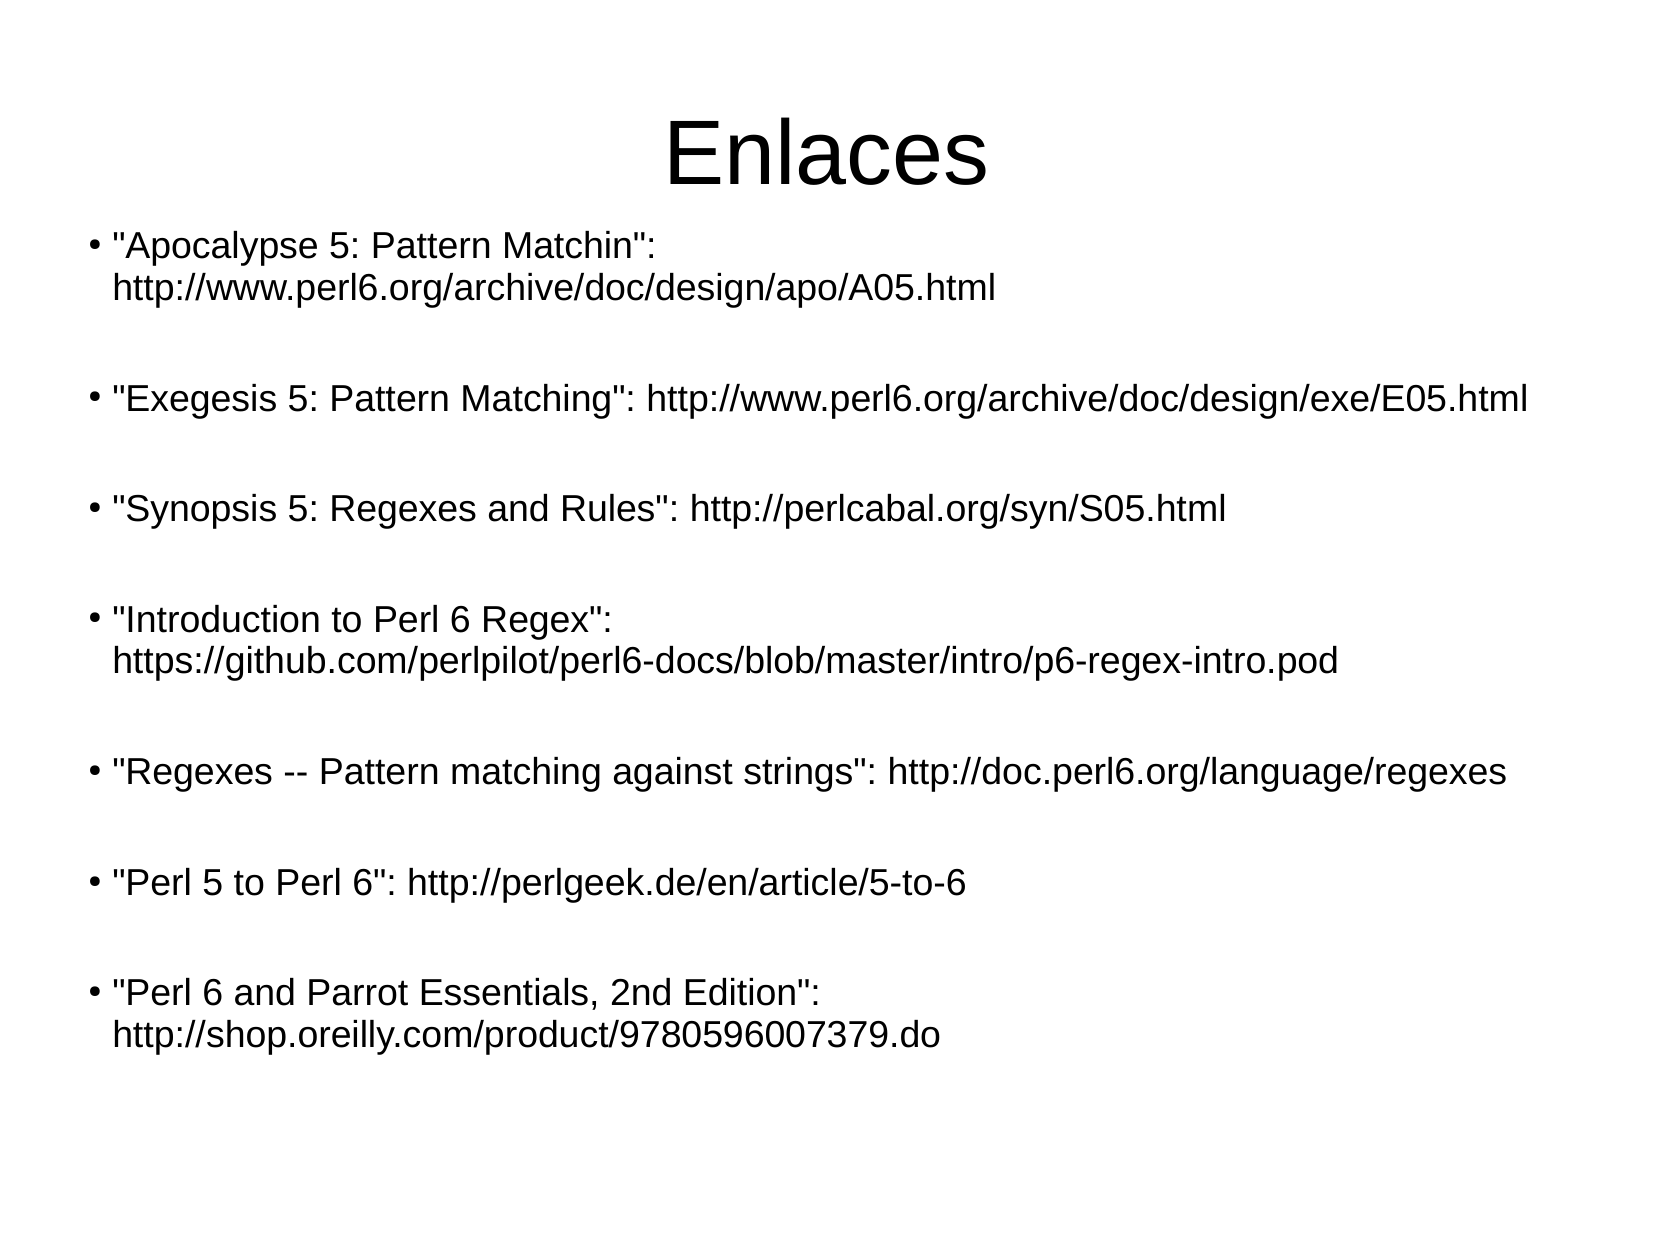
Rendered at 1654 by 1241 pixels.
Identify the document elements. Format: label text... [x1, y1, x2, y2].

title Enlaces [82, 49, 1571, 257]
list "Apocalypse 5: Pattern Matchin": http://www.perl6.org/archive/doc/design/apo/A05.html "Exegesis 5: Pattern Matching": http://www.perl6.org/archive/doc/design/exe/E05.html "Synopsis 5: Regexes and Rules": http://perlcabal.org/syn/S05.html "Introduction to Perl 6 Regex": https://github.com/perlpilot/perl6-docs/blob/master/intro/p6-regex-intro.pod "Regexes -- Pattern matching against strings": http://doc.perl6.org/language/regexes "Perl 5 to Perl 6": http://perlgeek.de/en/article/5-to-6 "Perl 6 and Parrot Essentials, 2nd Edition": http://shop.oreilly.com/product/9780596007379.do [80, 224, 1536, 1109]
